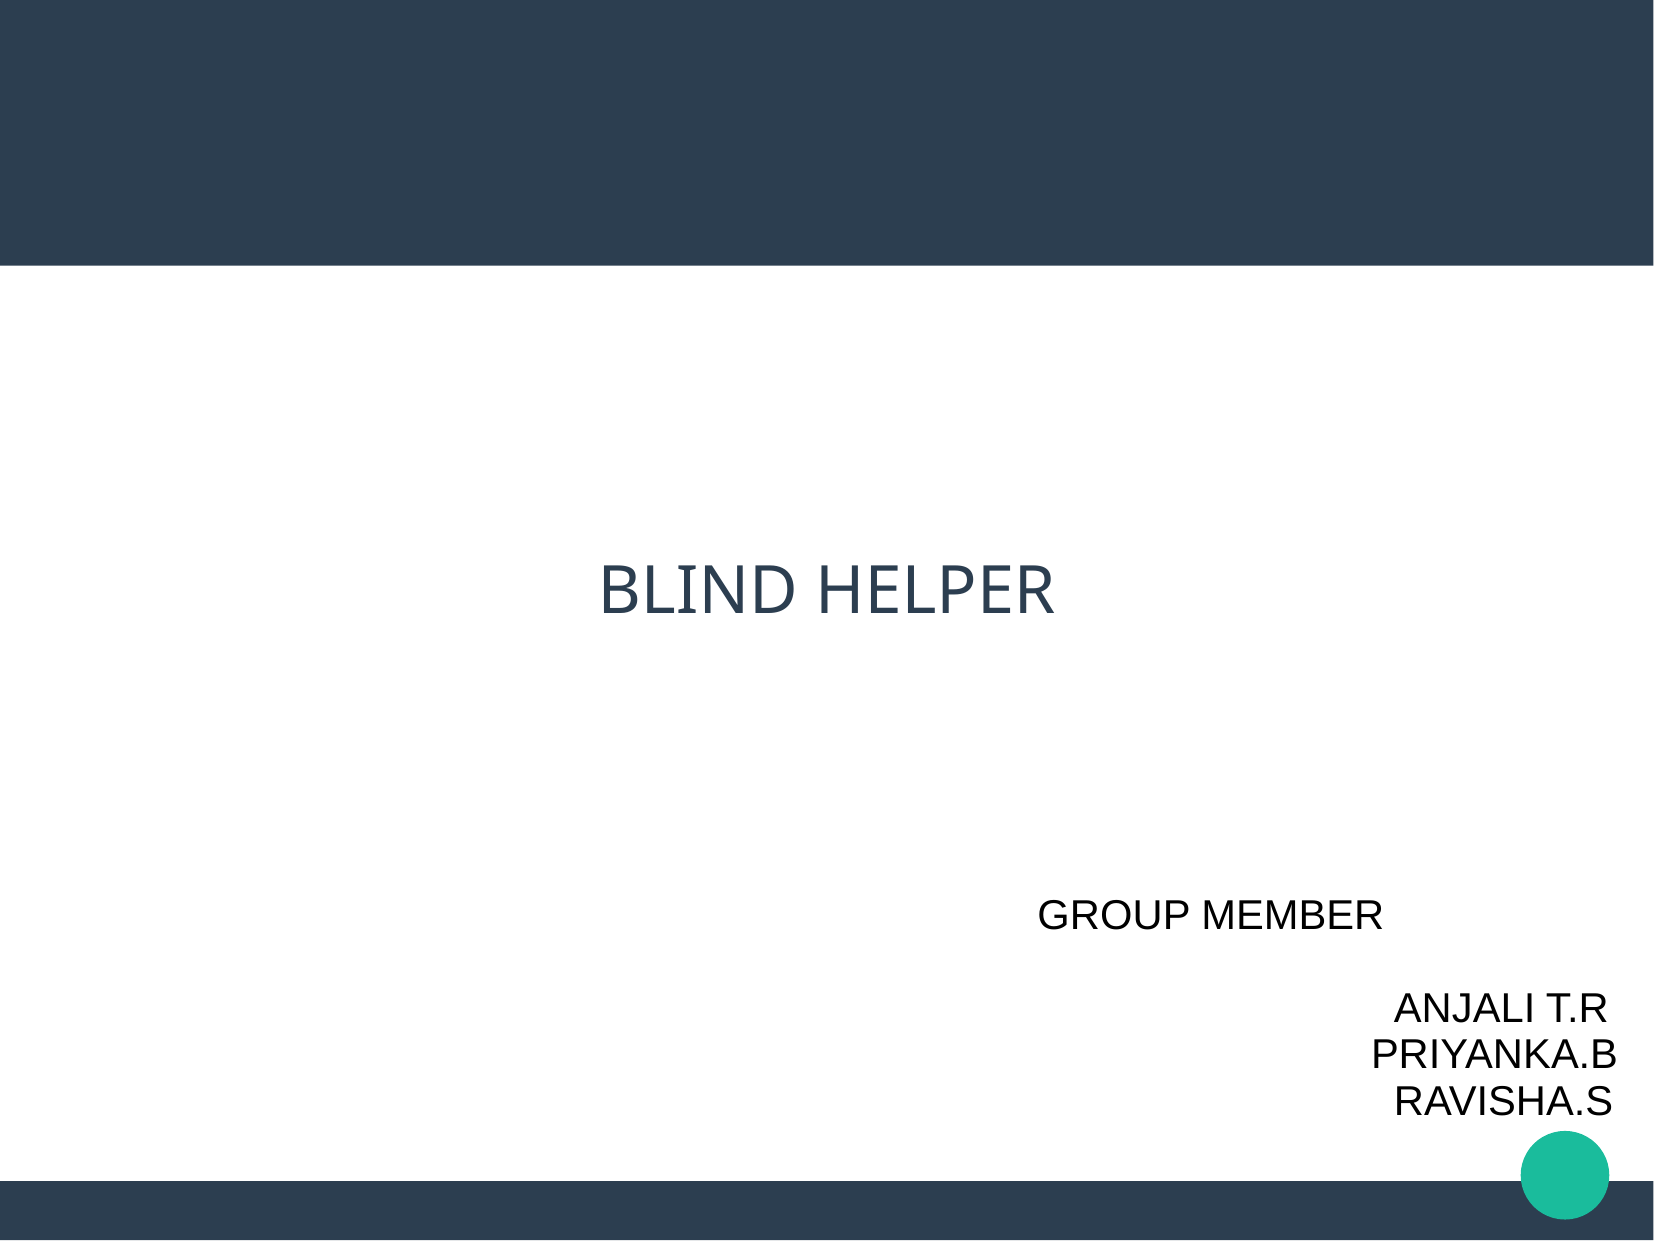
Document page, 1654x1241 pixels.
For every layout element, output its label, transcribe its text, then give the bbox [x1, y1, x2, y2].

subtitle BLIND HELPER [59, 324, 1595, 851]
text_box GROUP MEMBER ANJALI T.R PRIYANKA.B RAVISHA.S [1022, 884, 1649, 1241]
